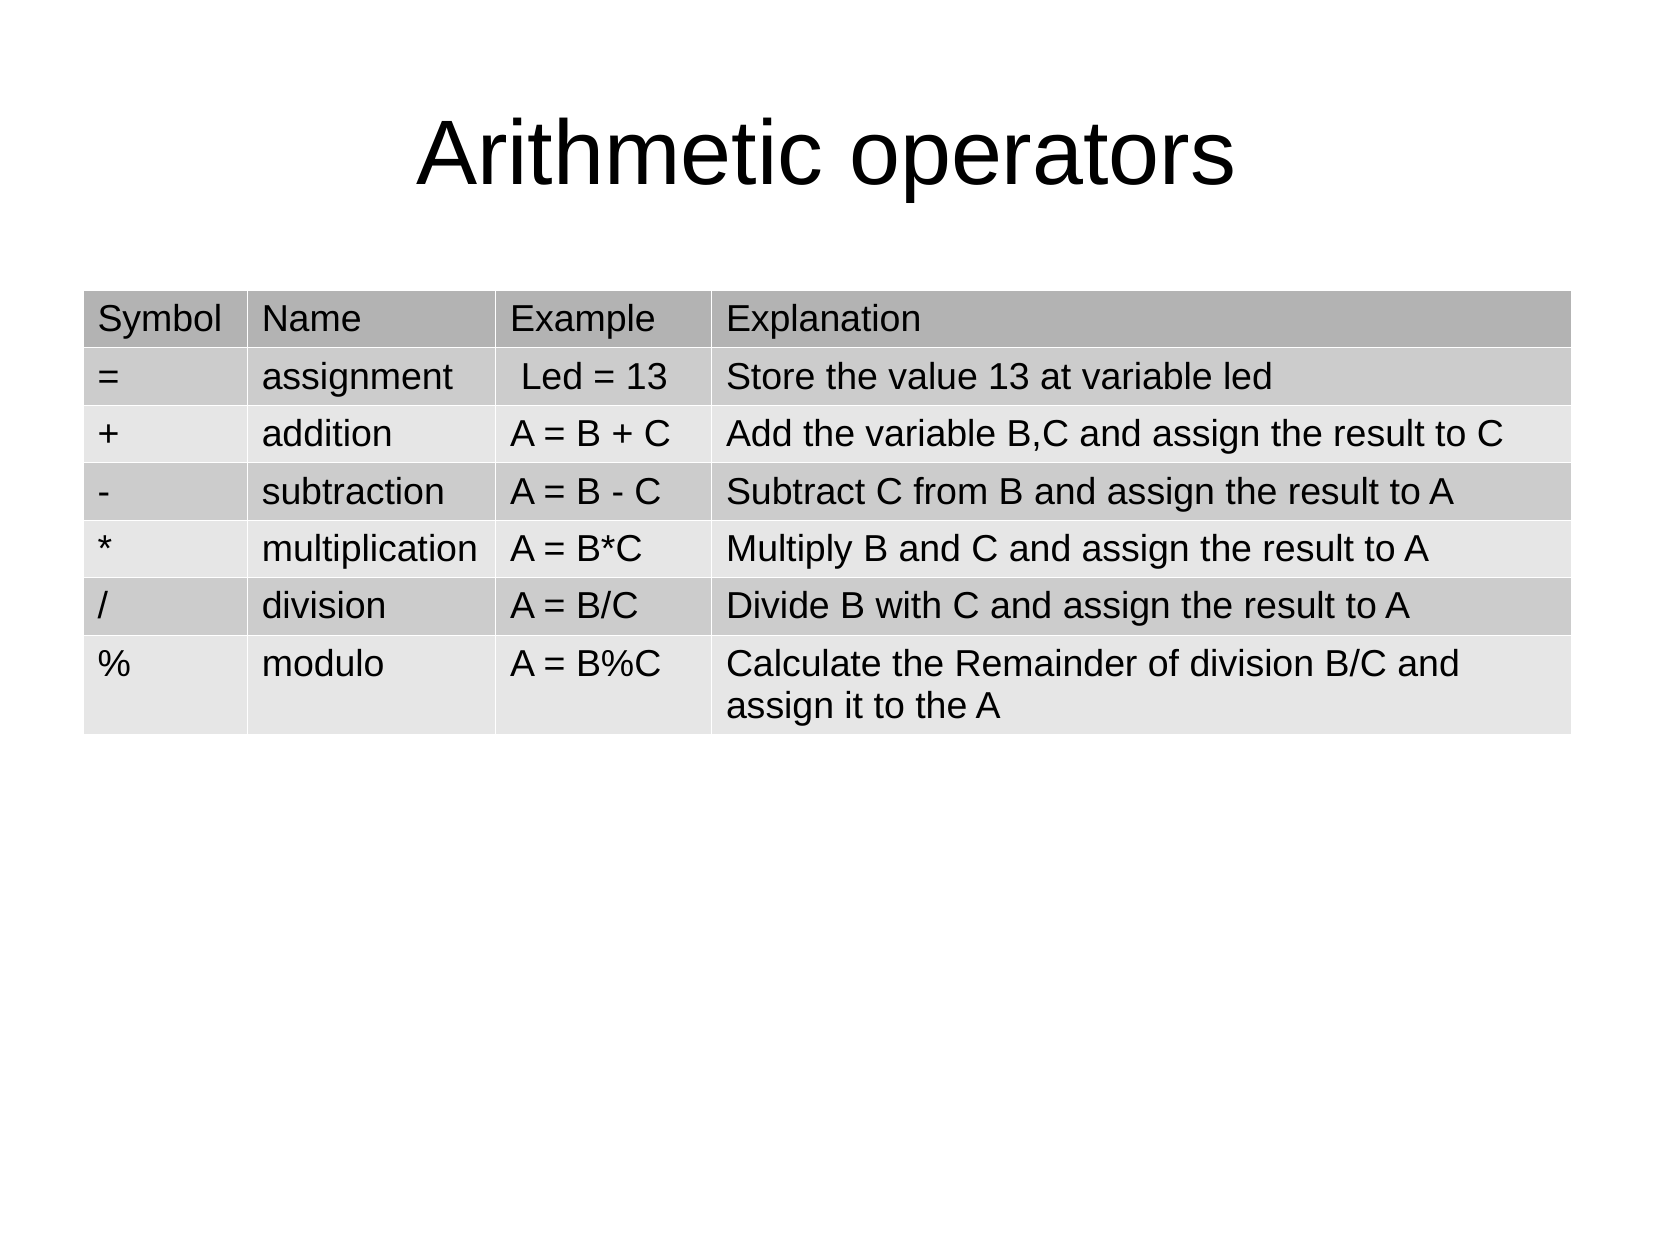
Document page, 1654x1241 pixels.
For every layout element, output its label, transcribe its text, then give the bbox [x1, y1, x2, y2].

title Arithmetic operators [82, 49, 1571, 257]
table_header Explanation [712, 291, 1571, 347]
table_cell subtraction [248, 463, 495, 520]
table_cell / [84, 578, 247, 635]
table_cell Store the value 13 at variable led [712, 348, 1571, 405]
table_cell A = B*C [496, 521, 711, 577]
table_cell Multiply B and C and assign the result to A [712, 521, 1571, 577]
table_cell - [84, 463, 247, 520]
table_cell A = B/C [496, 578, 711, 635]
table_cell addition [248, 406, 495, 462]
table_cell = [84, 348, 247, 405]
table_cell multiplication [248, 521, 495, 577]
table_cell A = B - C [496, 463, 711, 520]
table_cell Led = 13 [496, 348, 711, 405]
table_header Symbol [84, 291, 247, 347]
table_header Example [496, 291, 711, 347]
table_cell + [84, 406, 247, 462]
table_cell % [84, 636, 247, 734]
table_cell division [248, 578, 495, 635]
table_cell A = B + C [496, 406, 711, 462]
table_cell Subtract C from B and assign the result to A [712, 463, 1571, 520]
table_cell assignment [248, 348, 495, 405]
table_header Name [248, 291, 495, 347]
table_cell modulo [248, 636, 495, 734]
table_cell * [84, 521, 247, 577]
table_cell A = B%C [496, 636, 711, 734]
table_cell Calculate the Remainder of division B/C and assign it to the A [712, 636, 1571, 734]
table_cell Add the variable B,C and assign the result to C [712, 406, 1571, 462]
table_cell Divide B with C and assign the result to A [712, 578, 1571, 635]
